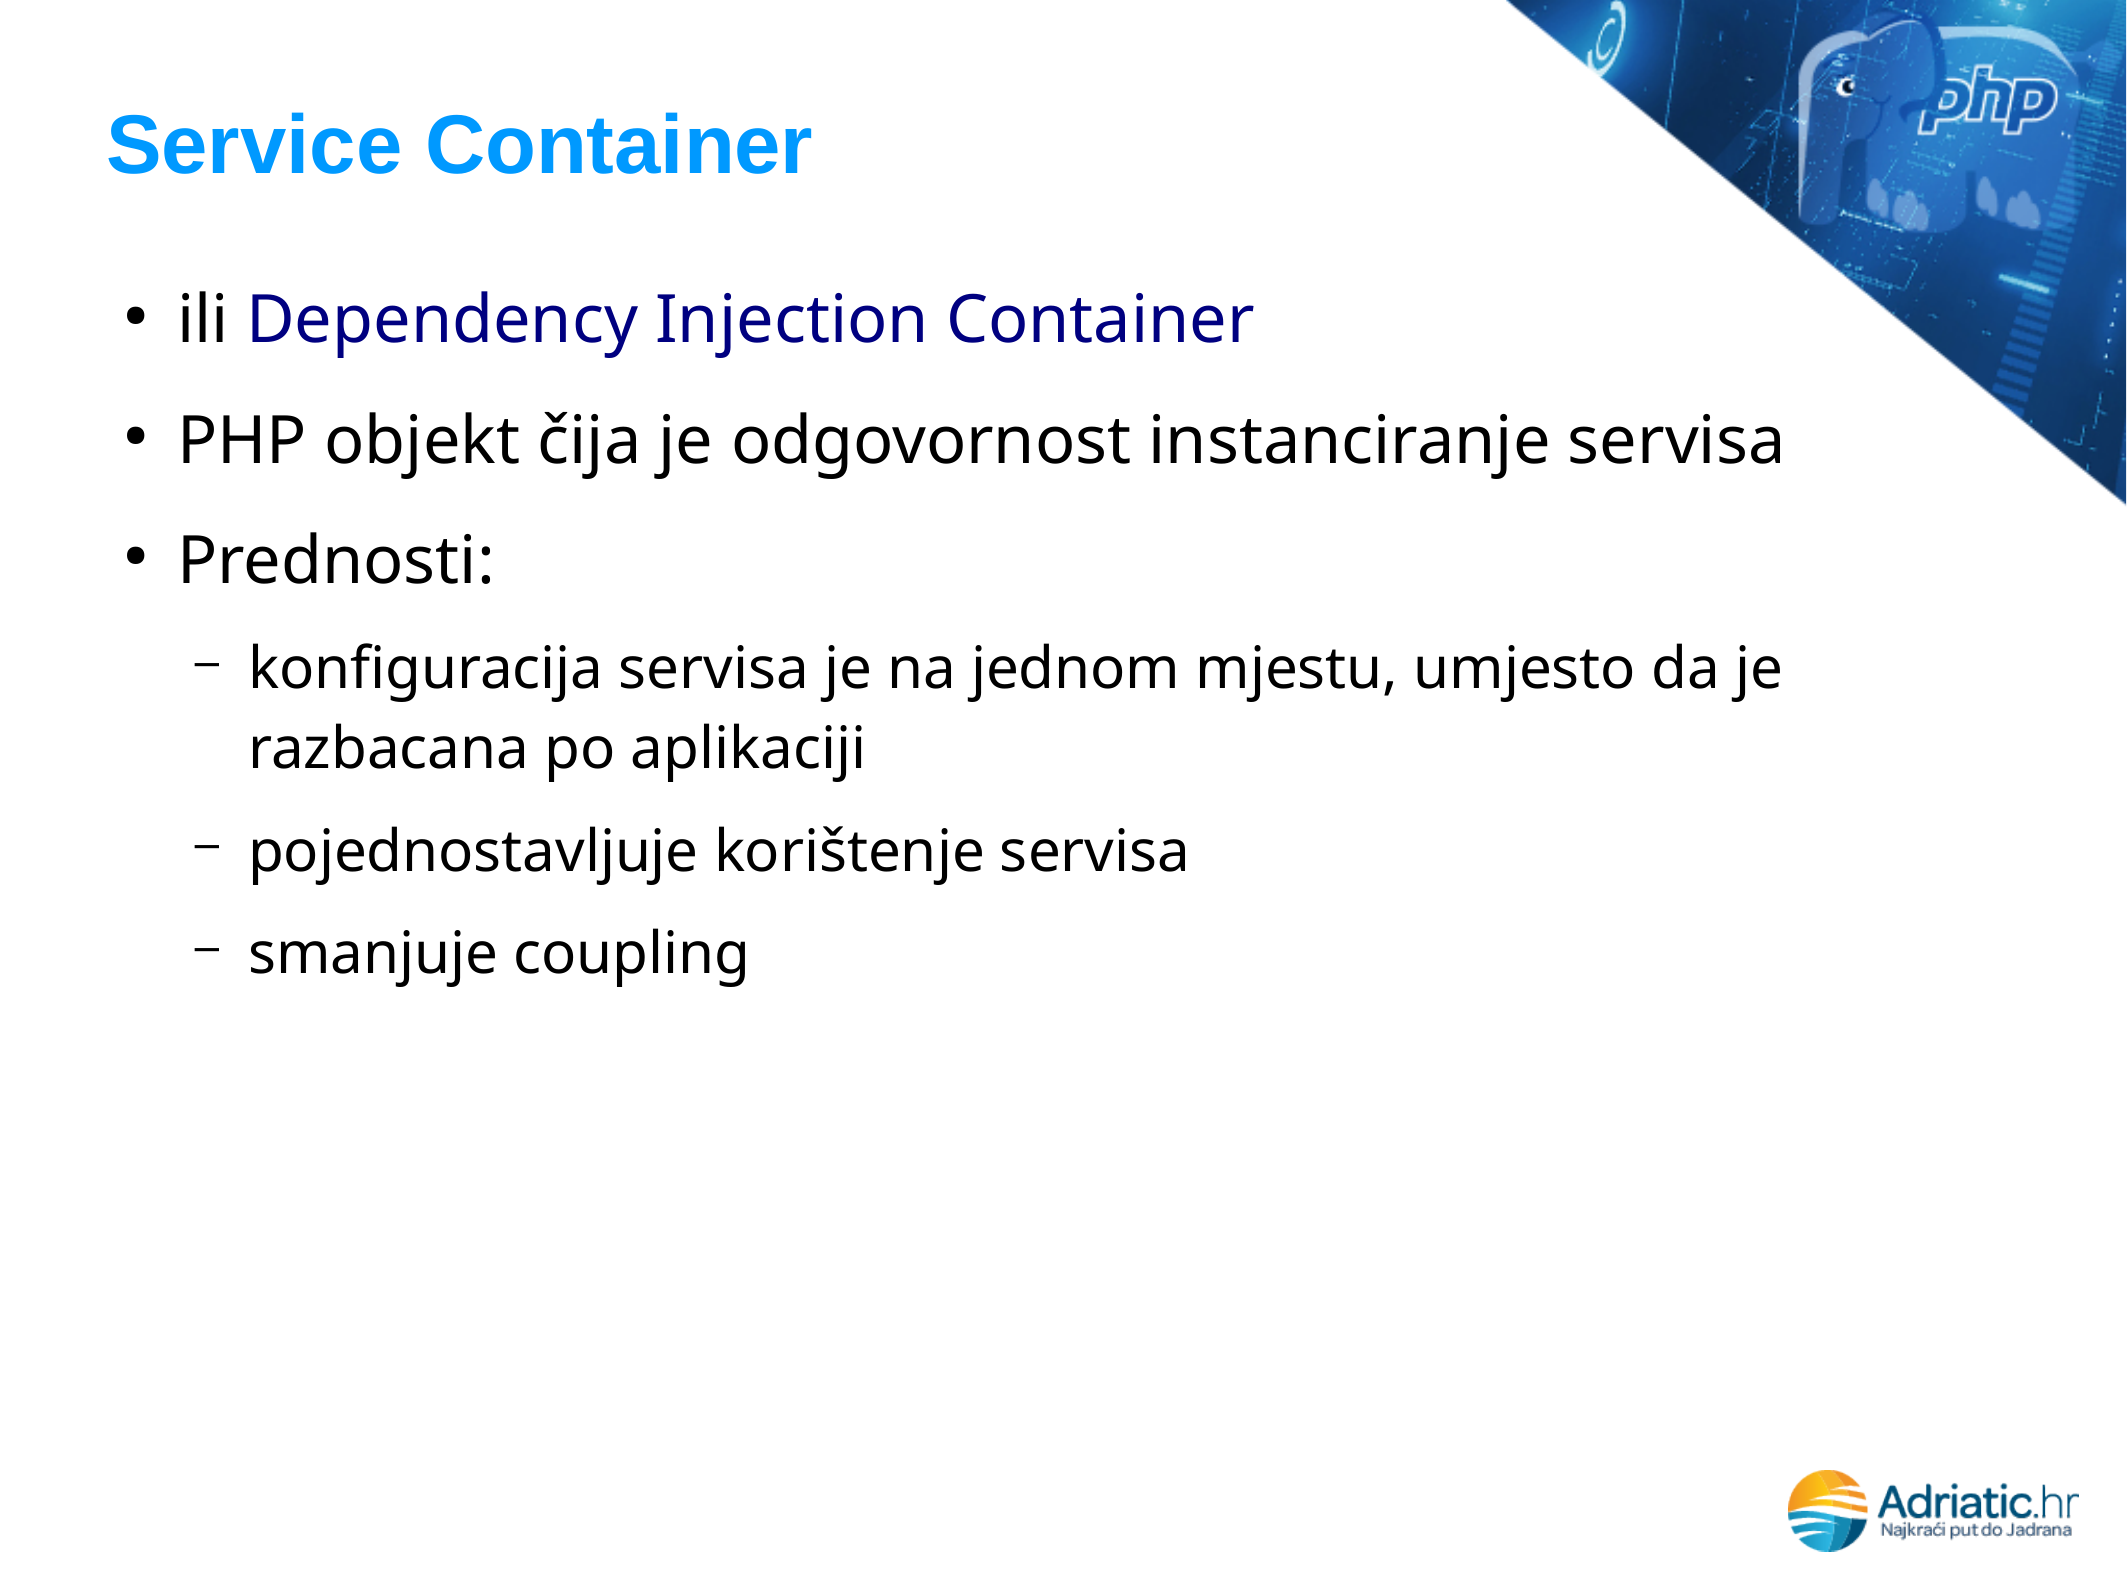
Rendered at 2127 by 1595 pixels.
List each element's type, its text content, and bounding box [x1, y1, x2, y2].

picture [1505, 0, 2127, 625]
picture [1788, 1470, 2079, 1552]
list ili Dependency Injection Container PHP objekt čija je odgovornost instanciranje servisa Prednosti: konfiguracija servisa je na jednom mjestu, umjesto da je razbacana po aplikaciji pojednostavljuje korištenje servisa smanjuje coupling [106, 271, 2020, 1453]
title Service Container [106, 70, 1630, 219]
